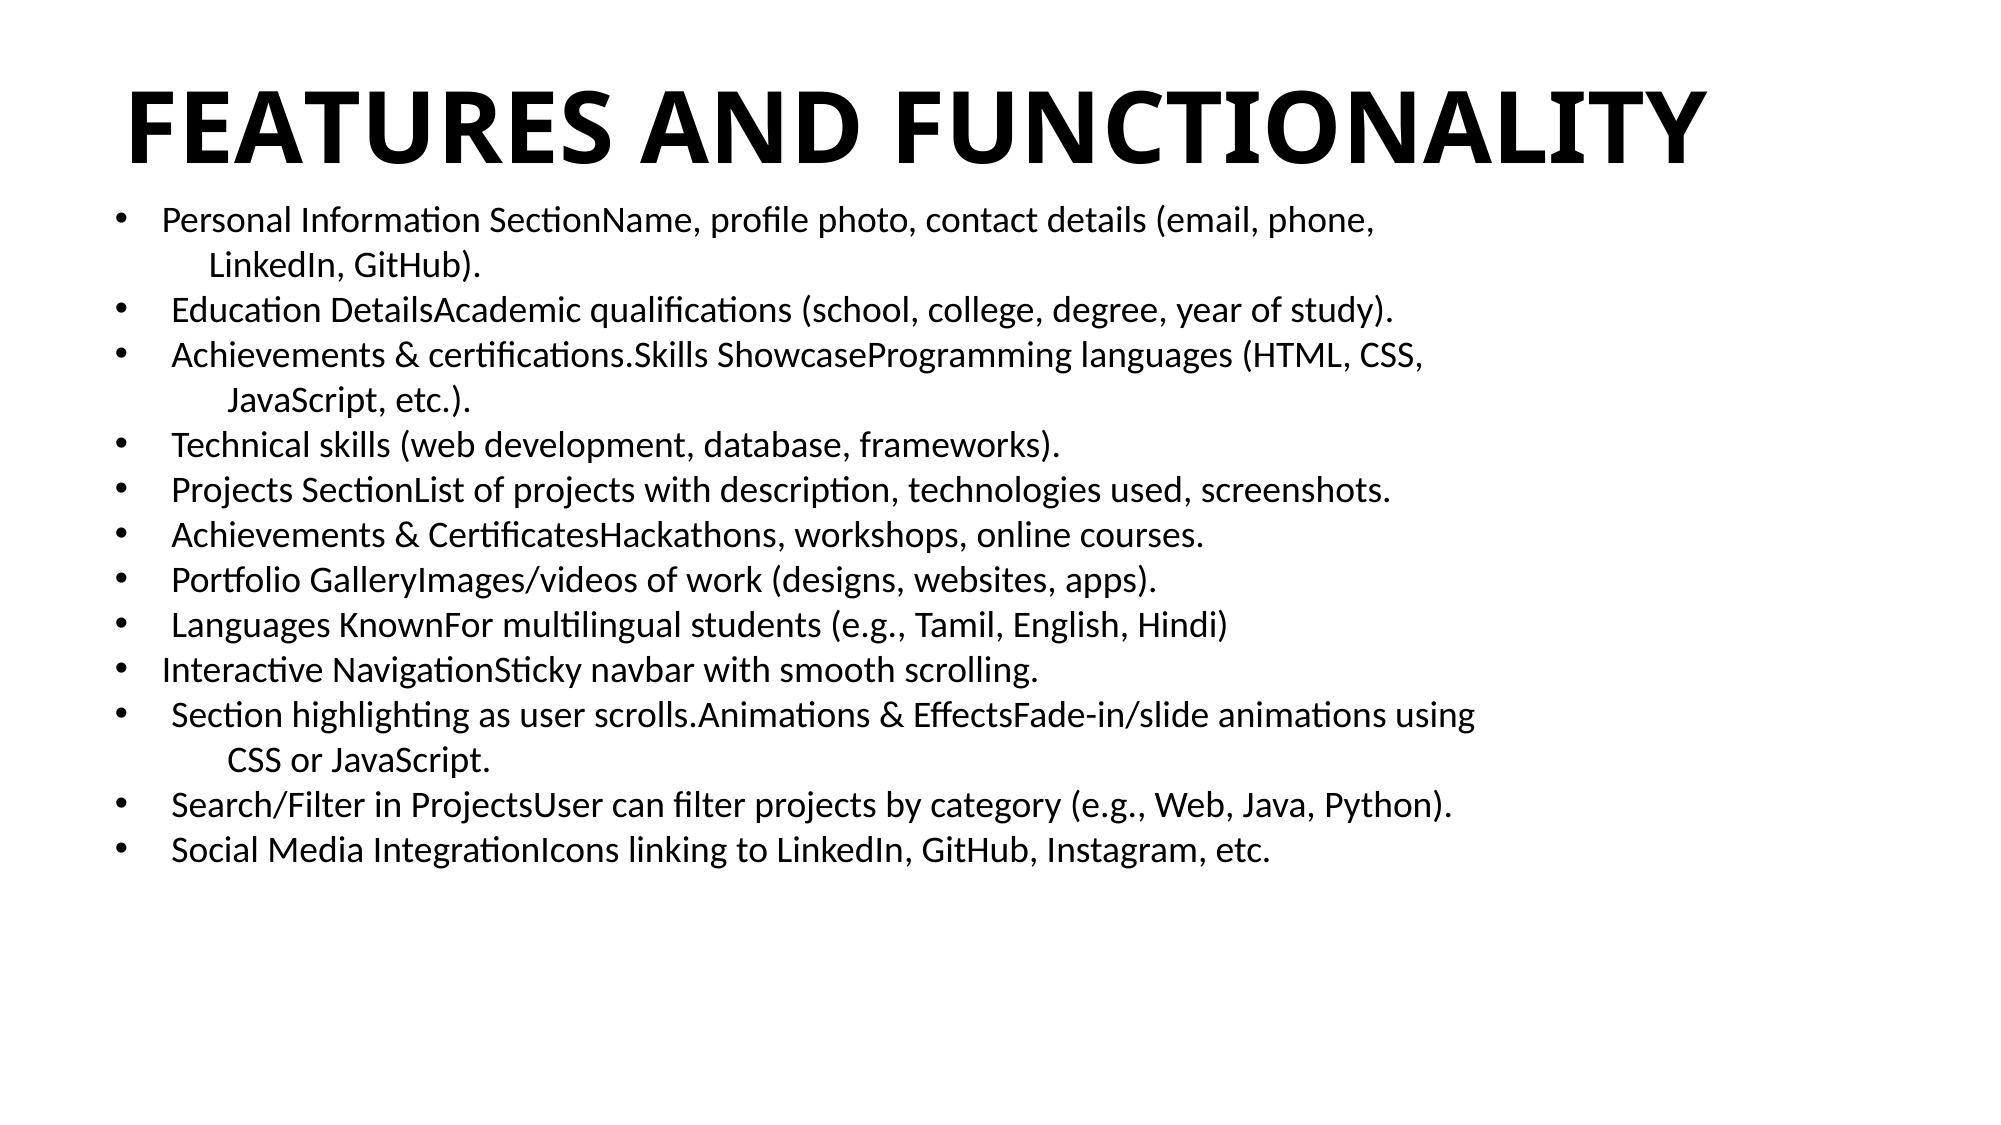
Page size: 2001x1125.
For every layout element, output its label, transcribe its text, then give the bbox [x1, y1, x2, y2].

text_box Personal Information SectionName, profile photo, contact details (email, phone, LinkedIn, GitHub). Education DetailsAcademic qualifications (school, college, degree, year of study). Achievements & certifications.Skills ShowcaseProgramming languages (HTML, CSS, JavaScript, etc.). Technical skills (web development, database, frameworks). Projects SectionList of projects with description, technologies used, screenshots. Achievements & CertificatesHackathons, workshops, online courses. Portfolio GalleryImages/videos of work (designs, websites, apps). Languages KnownFor multilingual students (e.g., Tamil, English, Hindi) Interactive NavigationSticky navbar with smooth scrolling. Section highlighting as user scrolls.Animations & EffectsFade-in/slide animations using CSS or JavaScript. Search/Filter in ProjectsUser can filter projects by category (e.g., Web, Java, Python). Social Media IntegrationIcons linking to LinkedIn, GitHub, Instagram, etc. [99, 187, 1514, 885]
title FEATURES AND FUNCTIONALITY [123, 63, 1877, 188]
